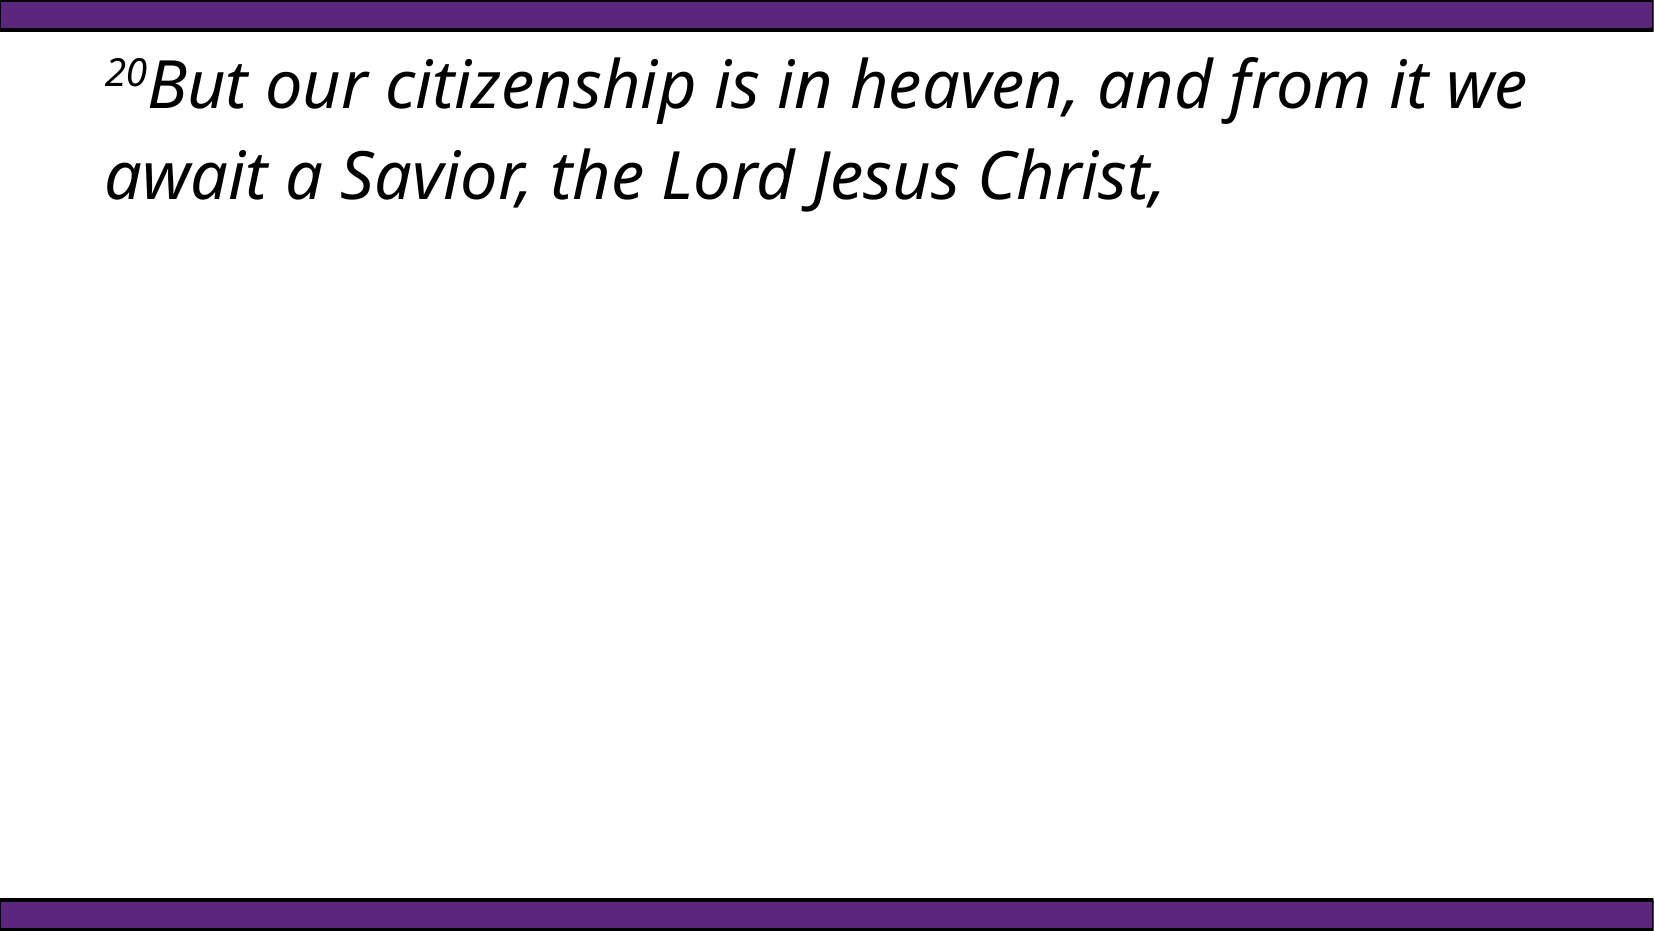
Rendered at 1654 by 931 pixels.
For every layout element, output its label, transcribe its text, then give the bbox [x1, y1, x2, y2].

text_box 20But our citizenship is in heaven, and from it we await a Savior, the Lord Jesus Christ, [90, 30, 1576, 223]
text_box [0, 900, 1654, 931]
text_box [0, 0, 1654, 31]
picture [0, 31, 1654, 900]
